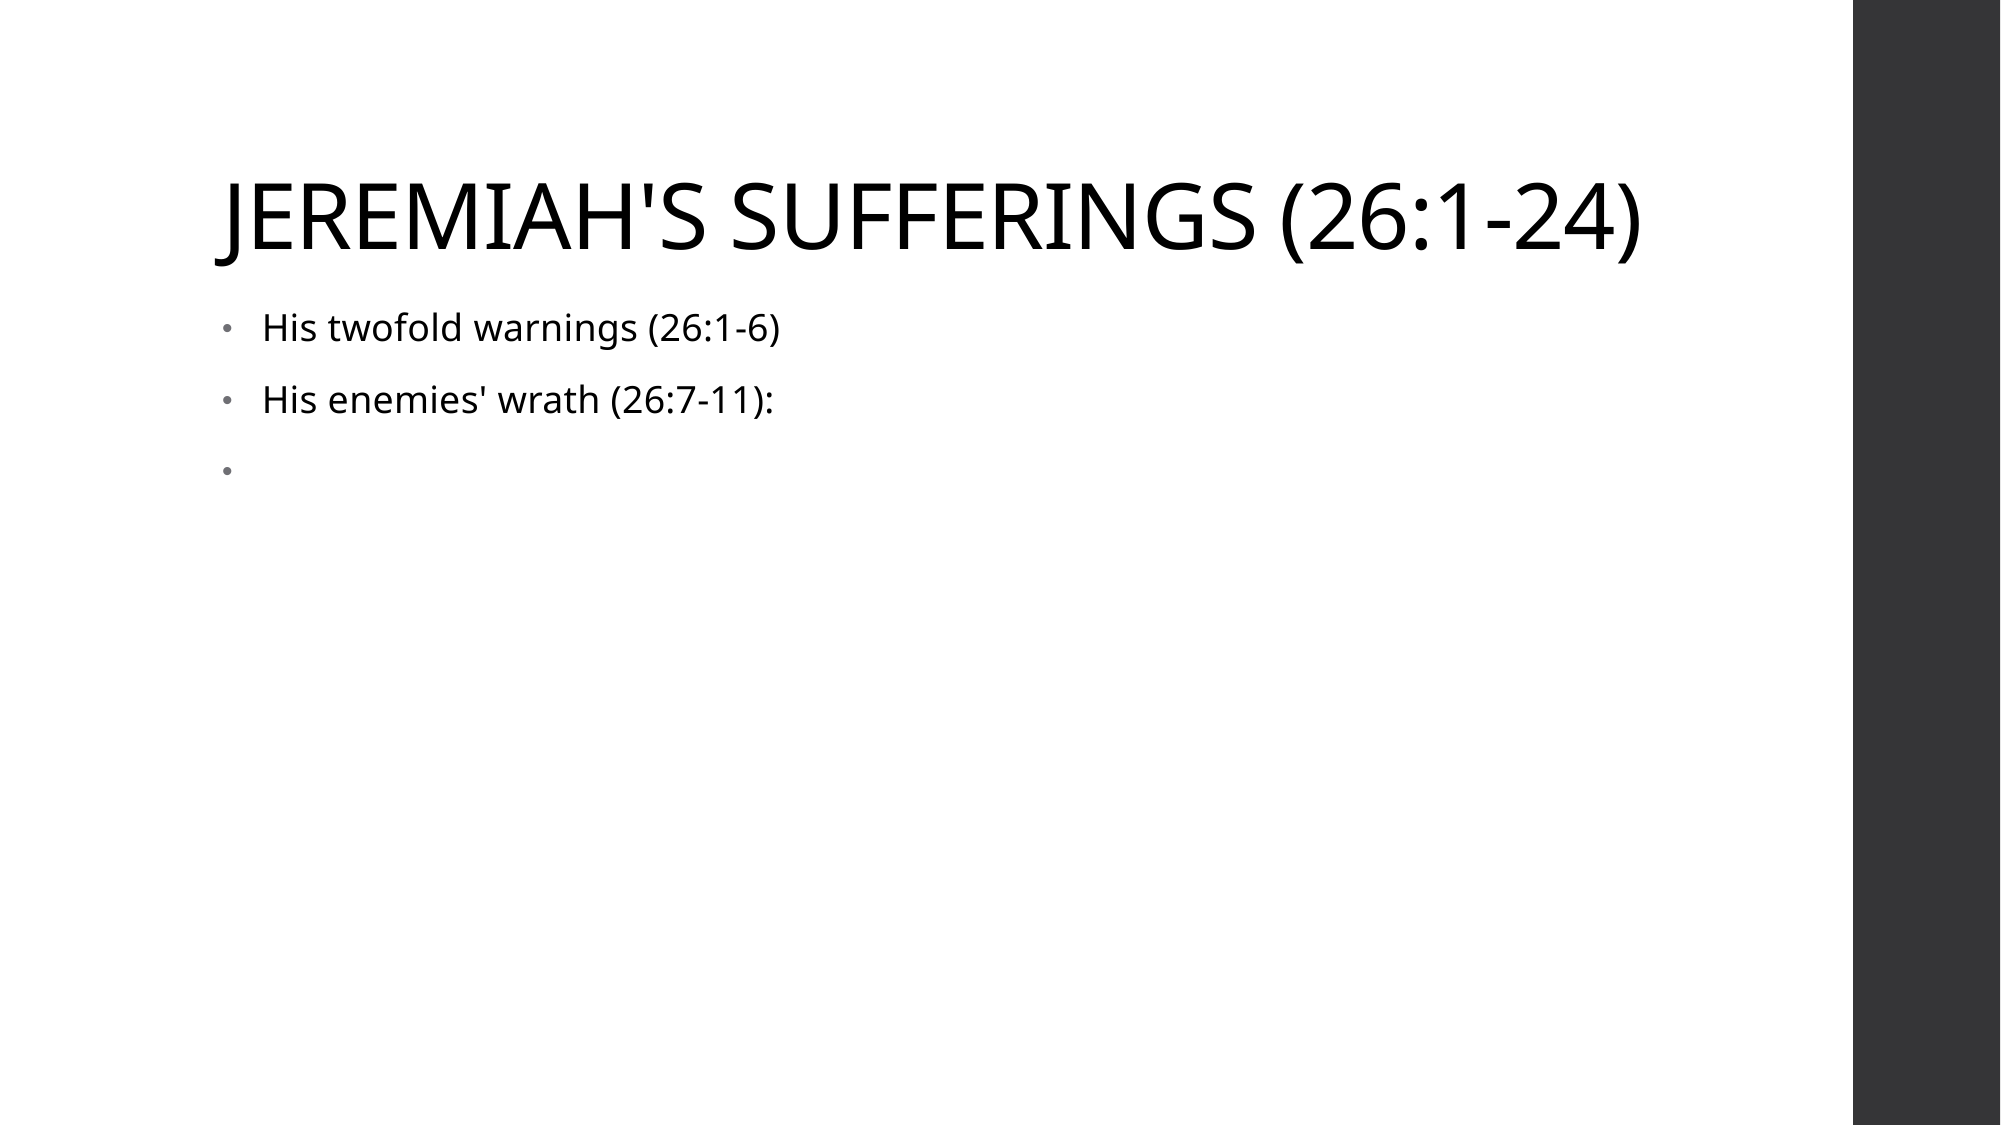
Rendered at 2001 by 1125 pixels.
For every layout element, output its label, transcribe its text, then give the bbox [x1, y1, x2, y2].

title JEREMIAH'S SUFFERINGS (26:1-24) [206, 60, 1797, 278]
list His twofold warnings (26:1-6) His enemies' wrath (26:7-11): [206, 299, 1617, 1014]
